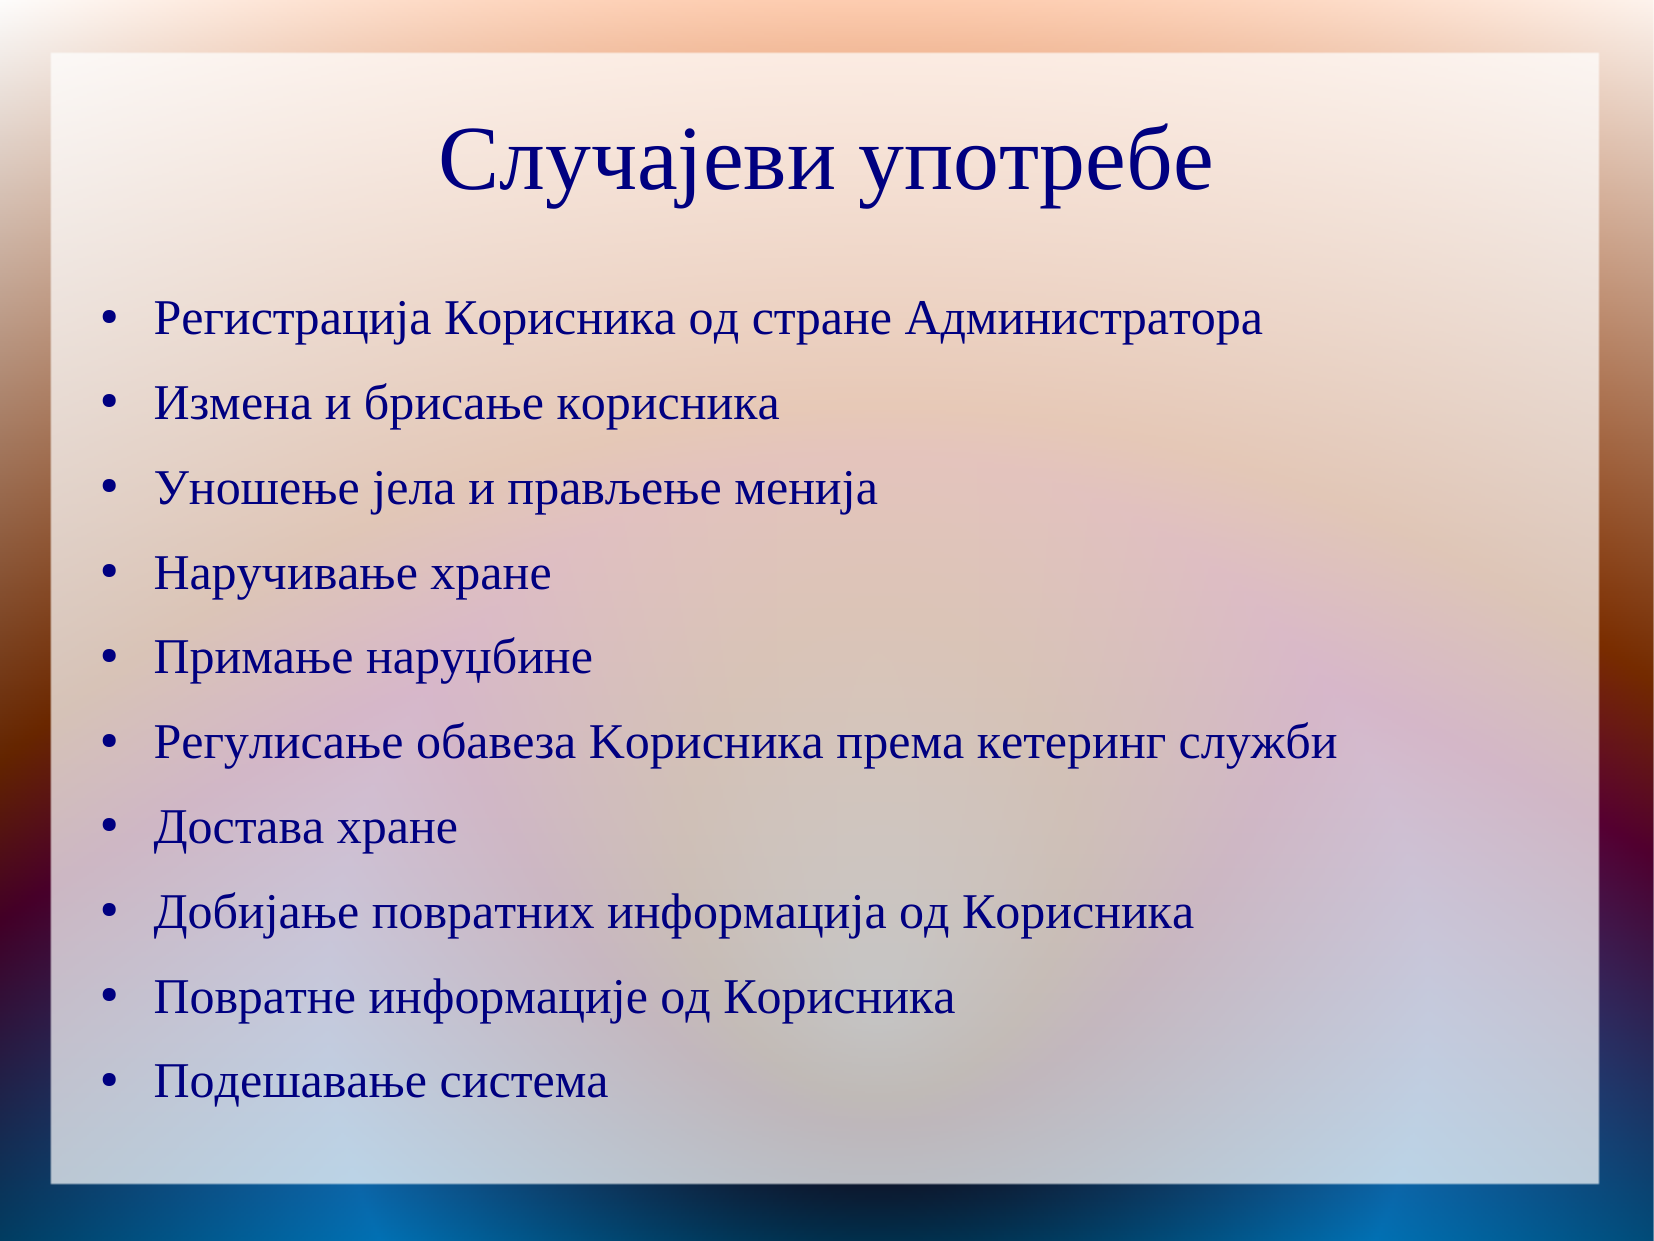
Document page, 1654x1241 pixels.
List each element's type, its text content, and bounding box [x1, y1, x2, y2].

title Случајеви употребе [82, 55, 1571, 263]
list Регистрација Корисника од стране Администратора Измена и брисање корисника Уношење јела и прављење менија Наручивање хране Примање наруџбине Регулисање обавеза Kорисника према кетеринг служби Достава хране Добијање повратних информација од Корисника Повратне информације од Корисника Подешавање система [82, 290, 1571, 1186]
picture [0, 0, 1654, 1241]
